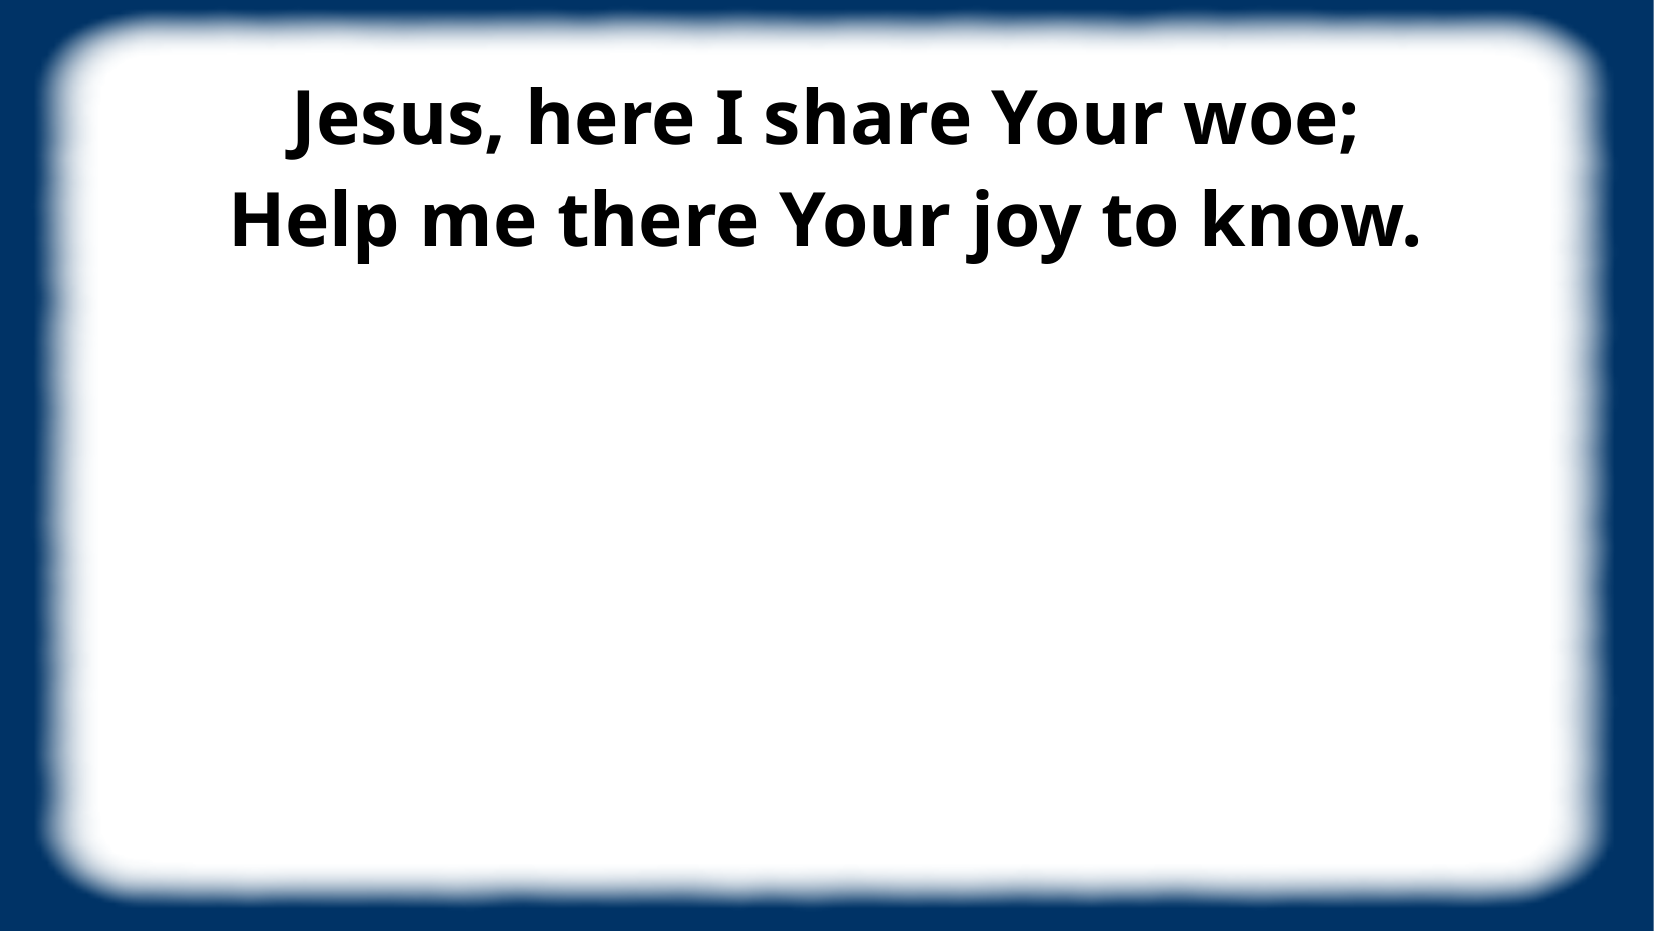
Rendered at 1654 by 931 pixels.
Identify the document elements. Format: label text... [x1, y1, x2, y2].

text_box Jesus, here I share Your woe; Help me there Your joy to know. [91, 56, 1562, 301]
picture [0, 0, 1654, 931]
